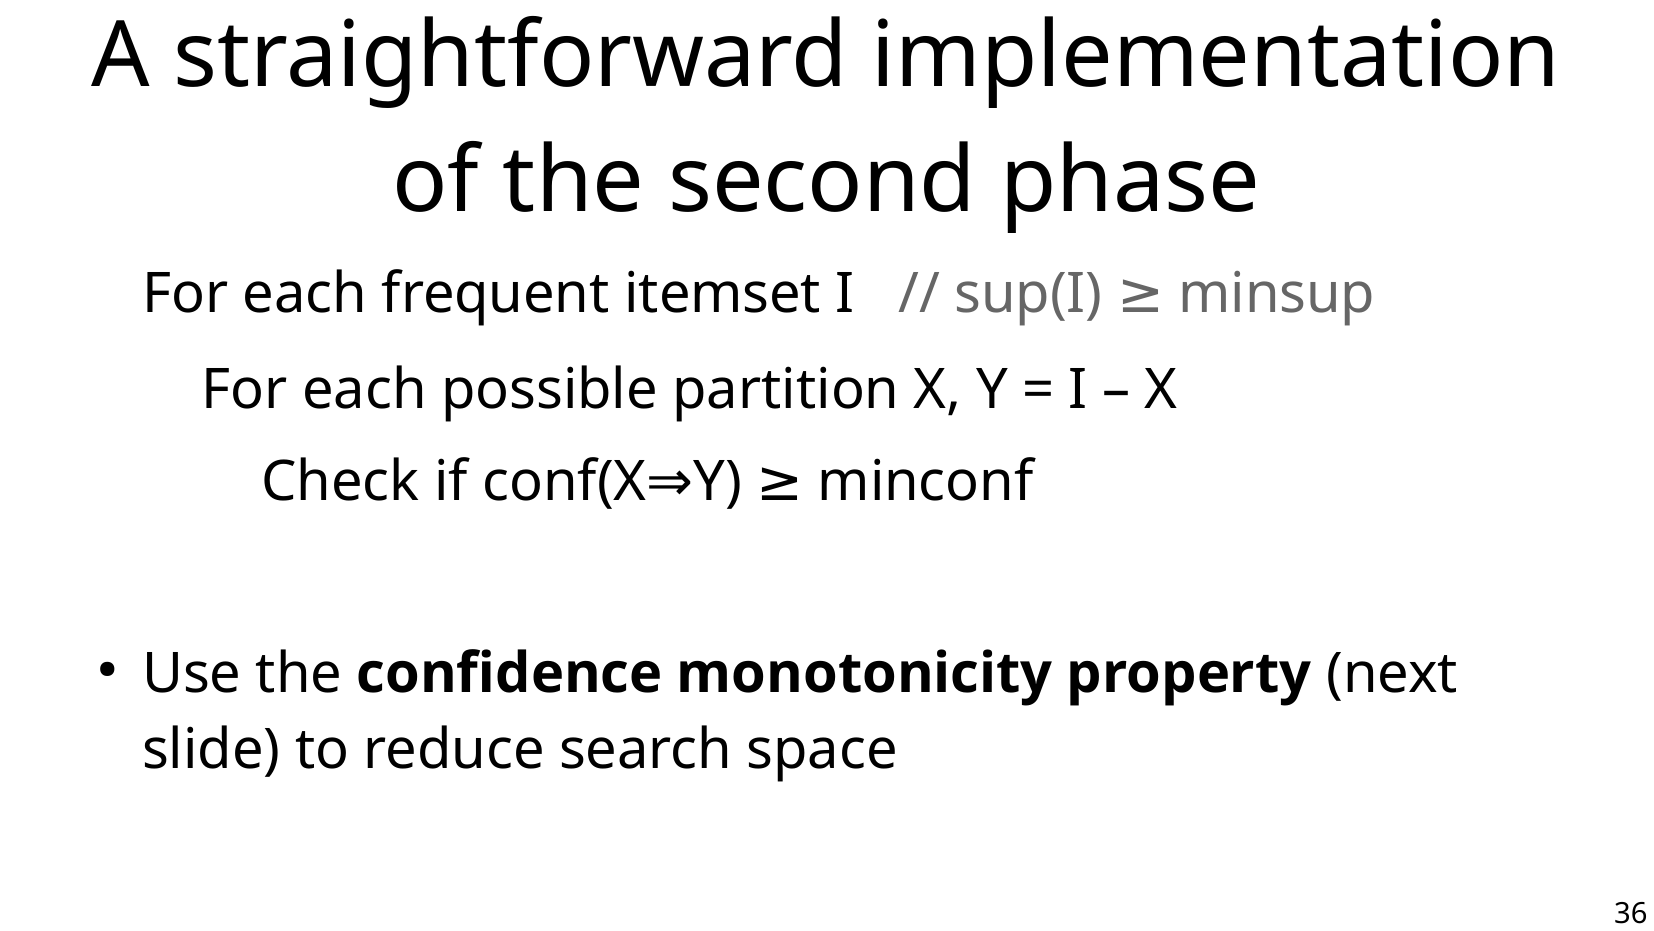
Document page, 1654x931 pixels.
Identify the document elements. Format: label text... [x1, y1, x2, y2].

list For each frequent itemset I // sup(I) ≥ minsup For each possible partition X, Y = I – X Check if conf(X⇒Y) ≥ minconf Use the confidence monotonicity property (next slide) to reduce search space [82, 253, 1571, 793]
title A straightforward implementation of the second phase [82, 1, 1571, 226]
